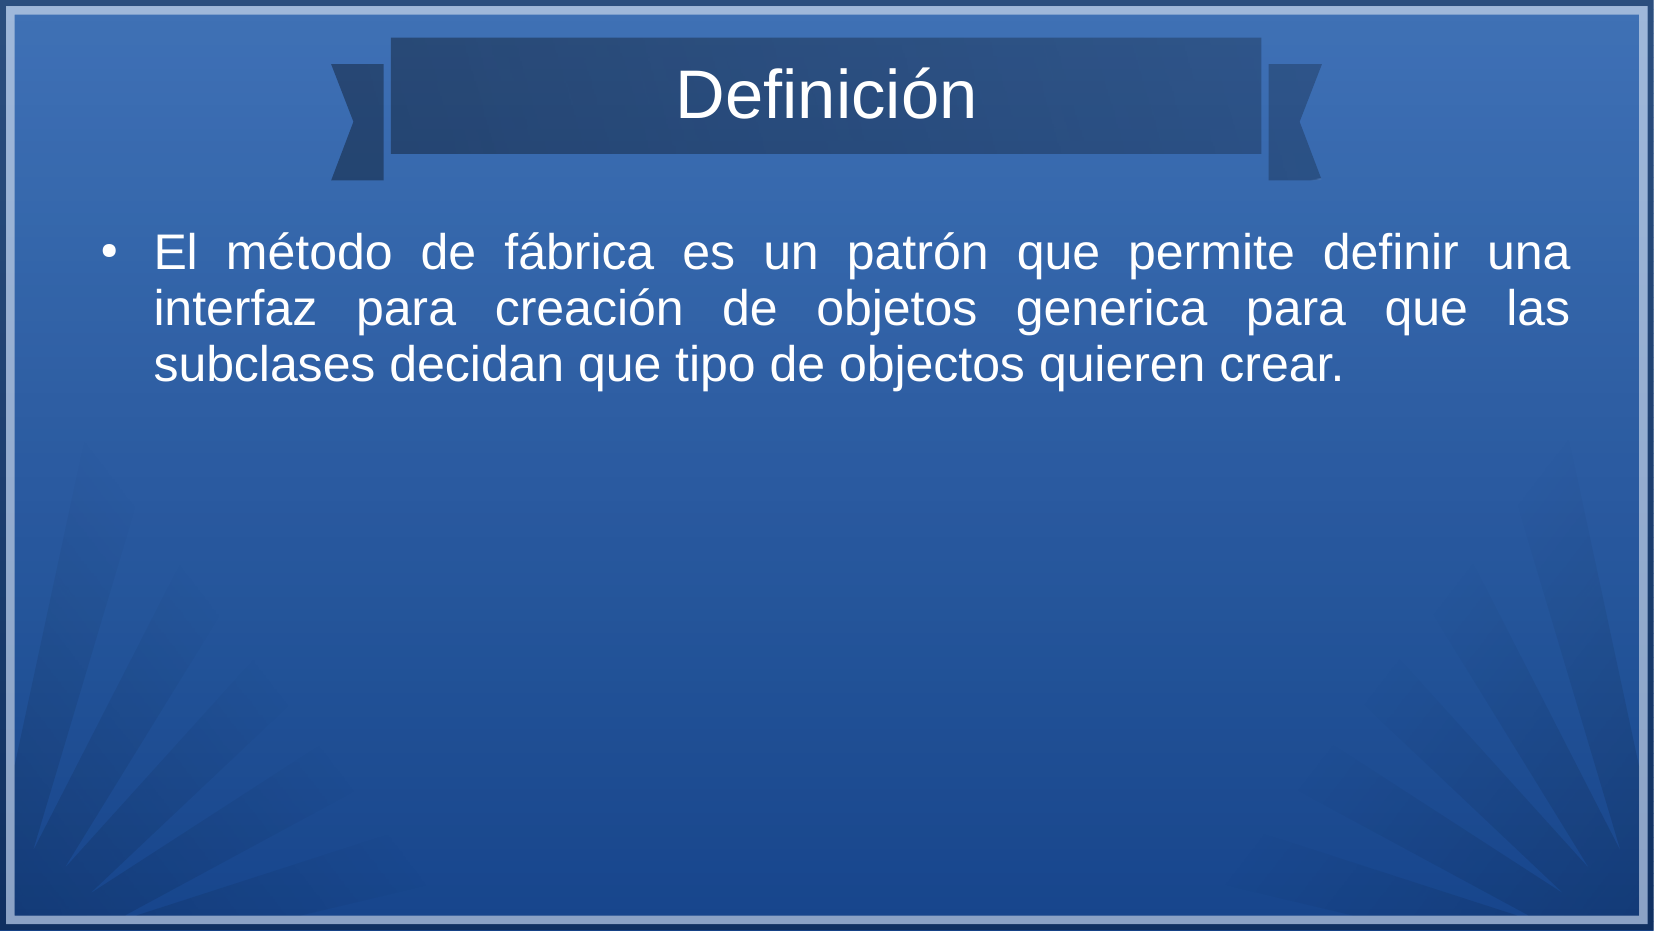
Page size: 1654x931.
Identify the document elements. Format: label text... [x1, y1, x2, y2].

list El método de fábrica es un patrón que permite definir una interfaz para creación de objetos generica para que las subclases decidan que tipo de objectos quieren crear. [82, 224, 1571, 848]
title Definición [389, 35, 1264, 154]
